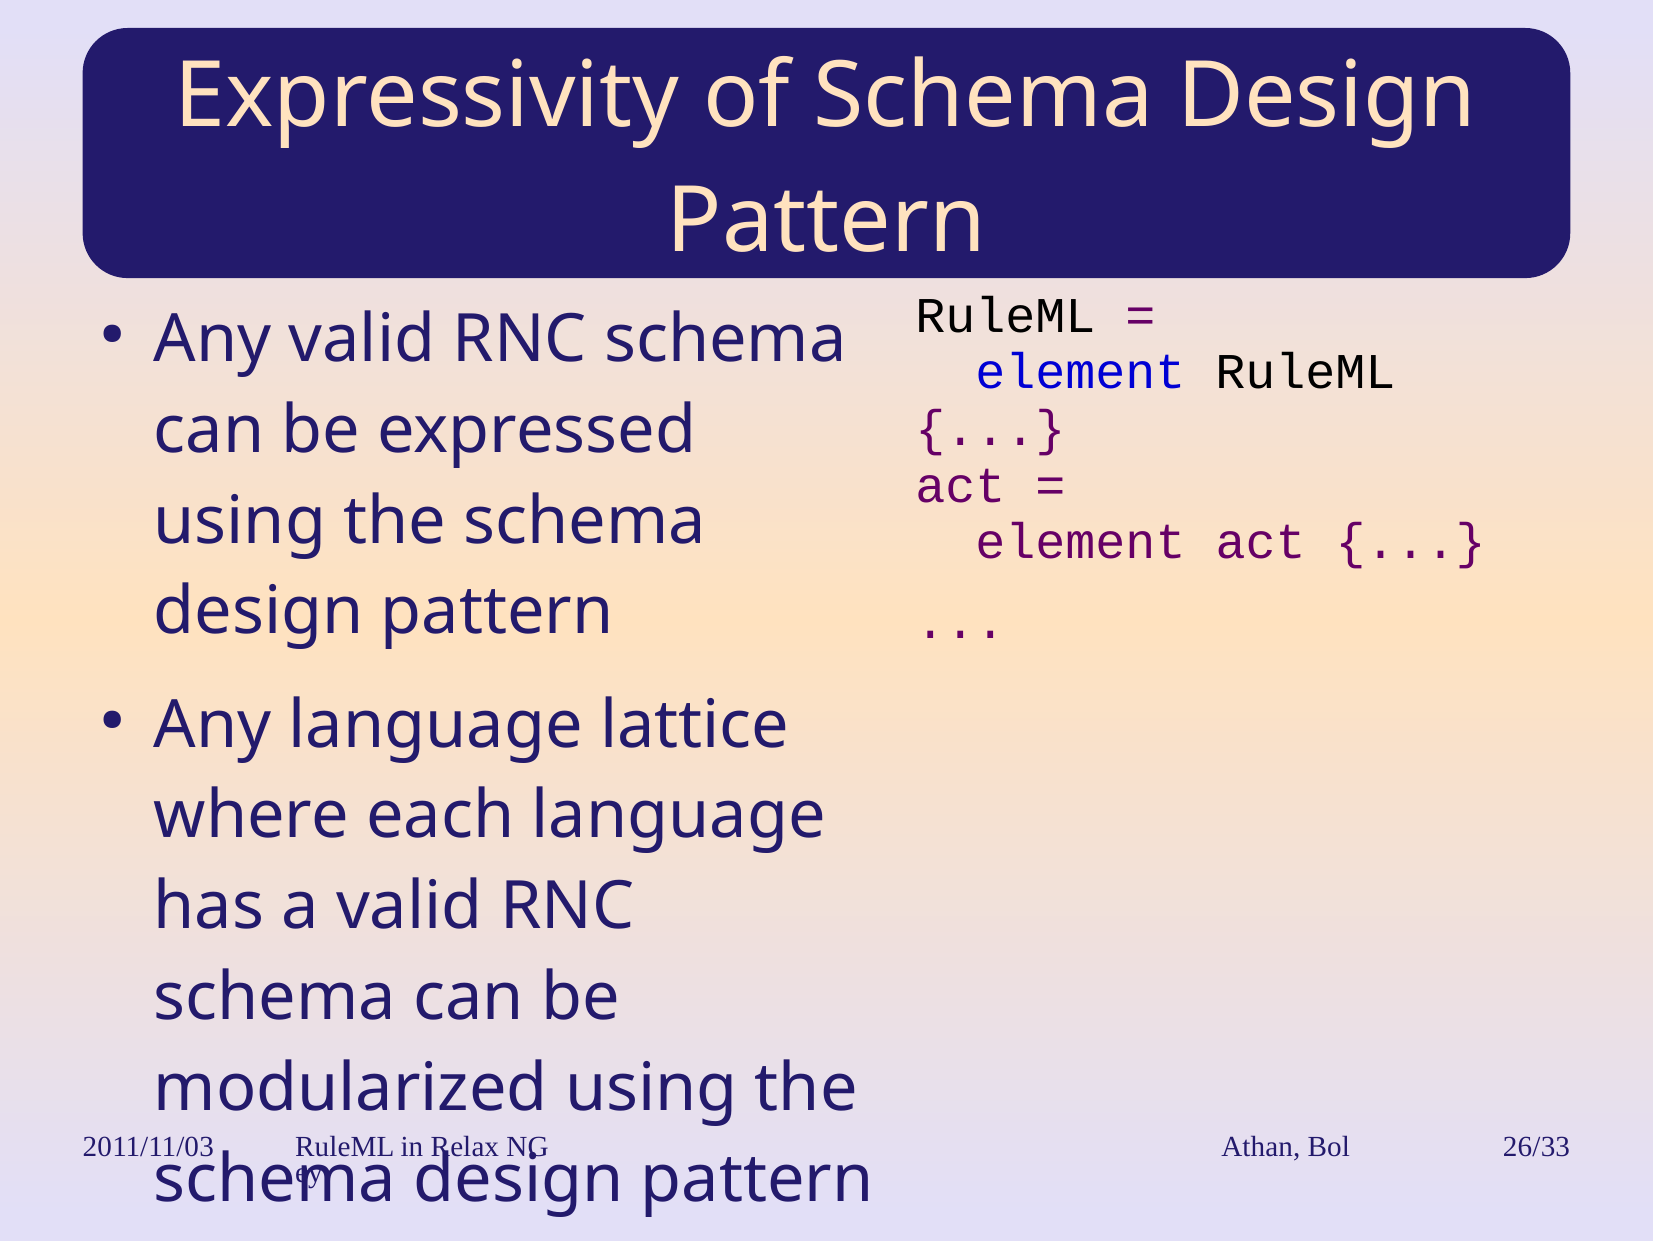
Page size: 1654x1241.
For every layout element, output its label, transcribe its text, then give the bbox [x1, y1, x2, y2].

title Expressivity of Schema Design Pattern [82, 49, 1571, 258]
list Any valid RNC schema can be expressed using the schema design pattern Any language lattice where each language has a valid RNC schema can be modularized using the schema design pattern [82, 290, 886, 1109]
list RuleML = element RuleML {...} act = element act {...} ... [915, 290, 1571, 1095]
